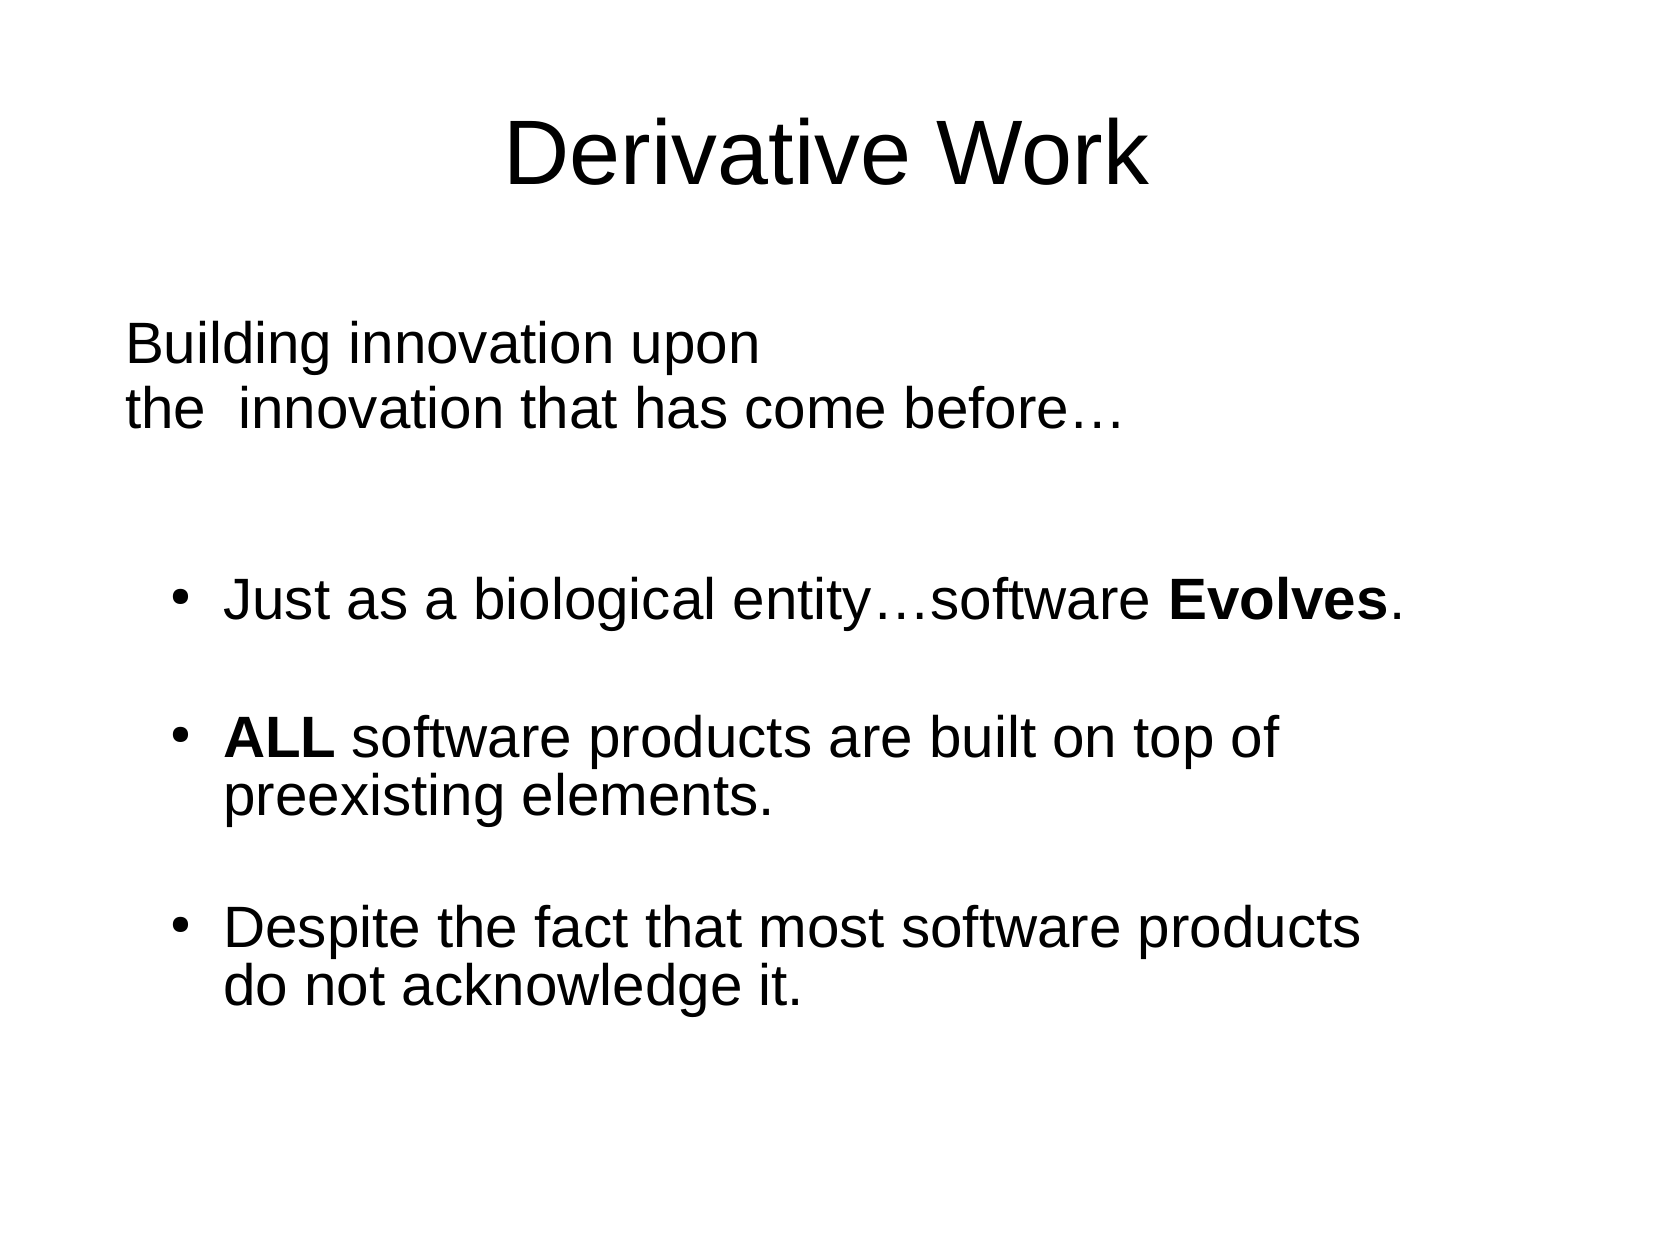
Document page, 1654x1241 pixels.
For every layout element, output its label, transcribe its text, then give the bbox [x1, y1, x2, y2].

list Just as a biological entity…software Evolves. ALL software products are built on top of preexisting elements. Despite the fact that most software products do not acknowledge it. [137, 564, 1585, 1103]
text_box Building innovation upon the innovation that has come before… [110, 303, 1585, 449]
title Derivative Work [82, 49, 1571, 257]
